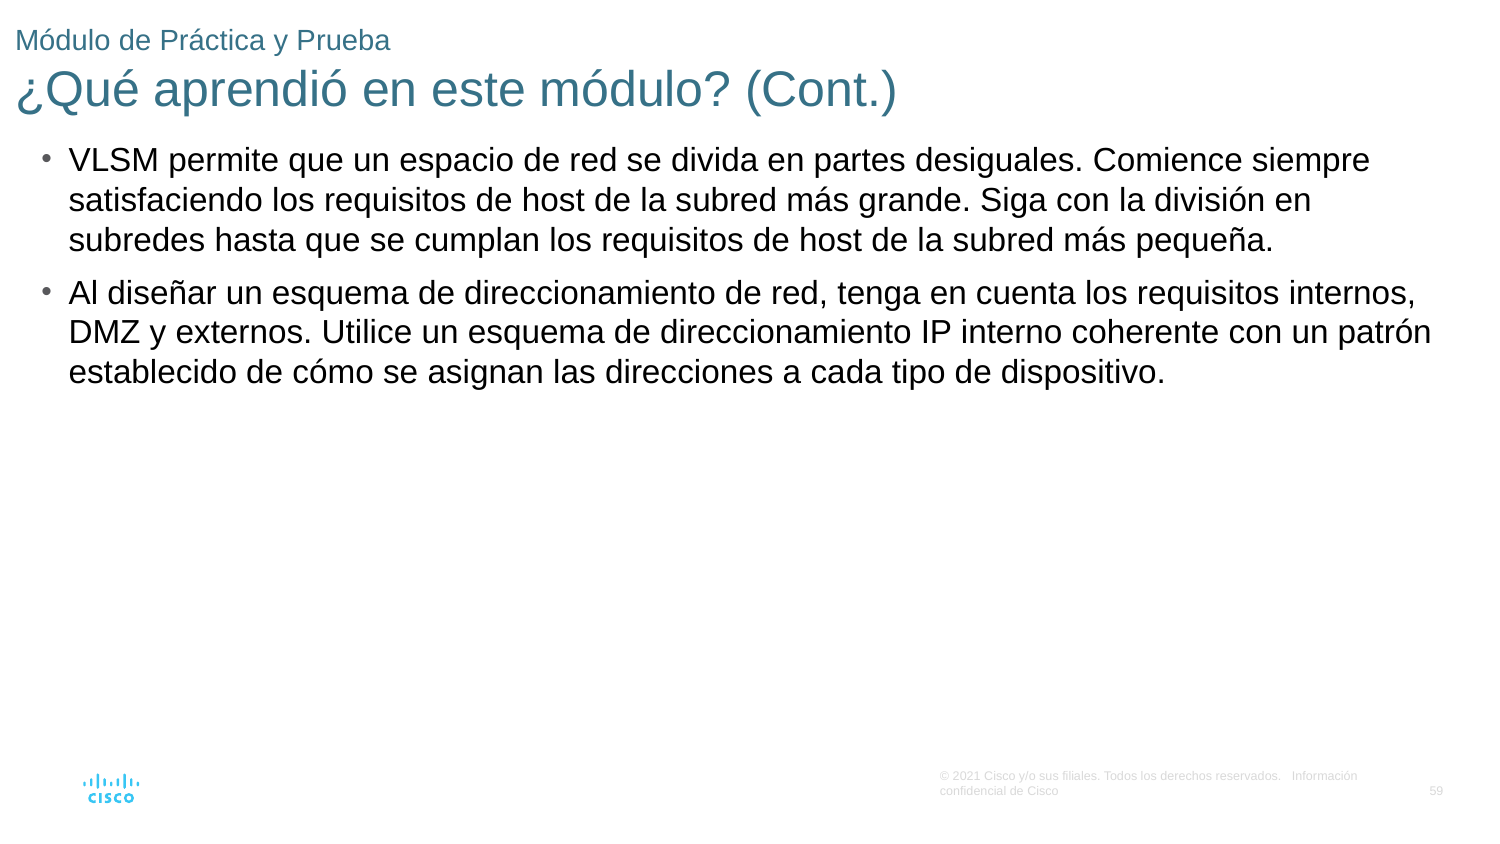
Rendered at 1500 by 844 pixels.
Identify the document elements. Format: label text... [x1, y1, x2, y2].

title Módulo de Práctica y Prueba ¿Qué aprendió en este módulo? (Cont.) [0, 6, 1500, 131]
list VLSM permite que un espacio de red se divida en partes desiguales. Comience siempre satisfaciendo los requisitos de host de la subred más grande. Siga con la división en subredes hasta que se cumplan los requisitos de host de la subred más pequeña. Al diseñar un esquema de direccionamiento de red, tenga en cuenta los requisitos internos, DMZ y externos. Utilice un esquema de direccionamiento IP interno coherente con un patrón establecido de cómo se asignan las direcciones a cada tipo de dispositivo. [23, 131, 1476, 813]
